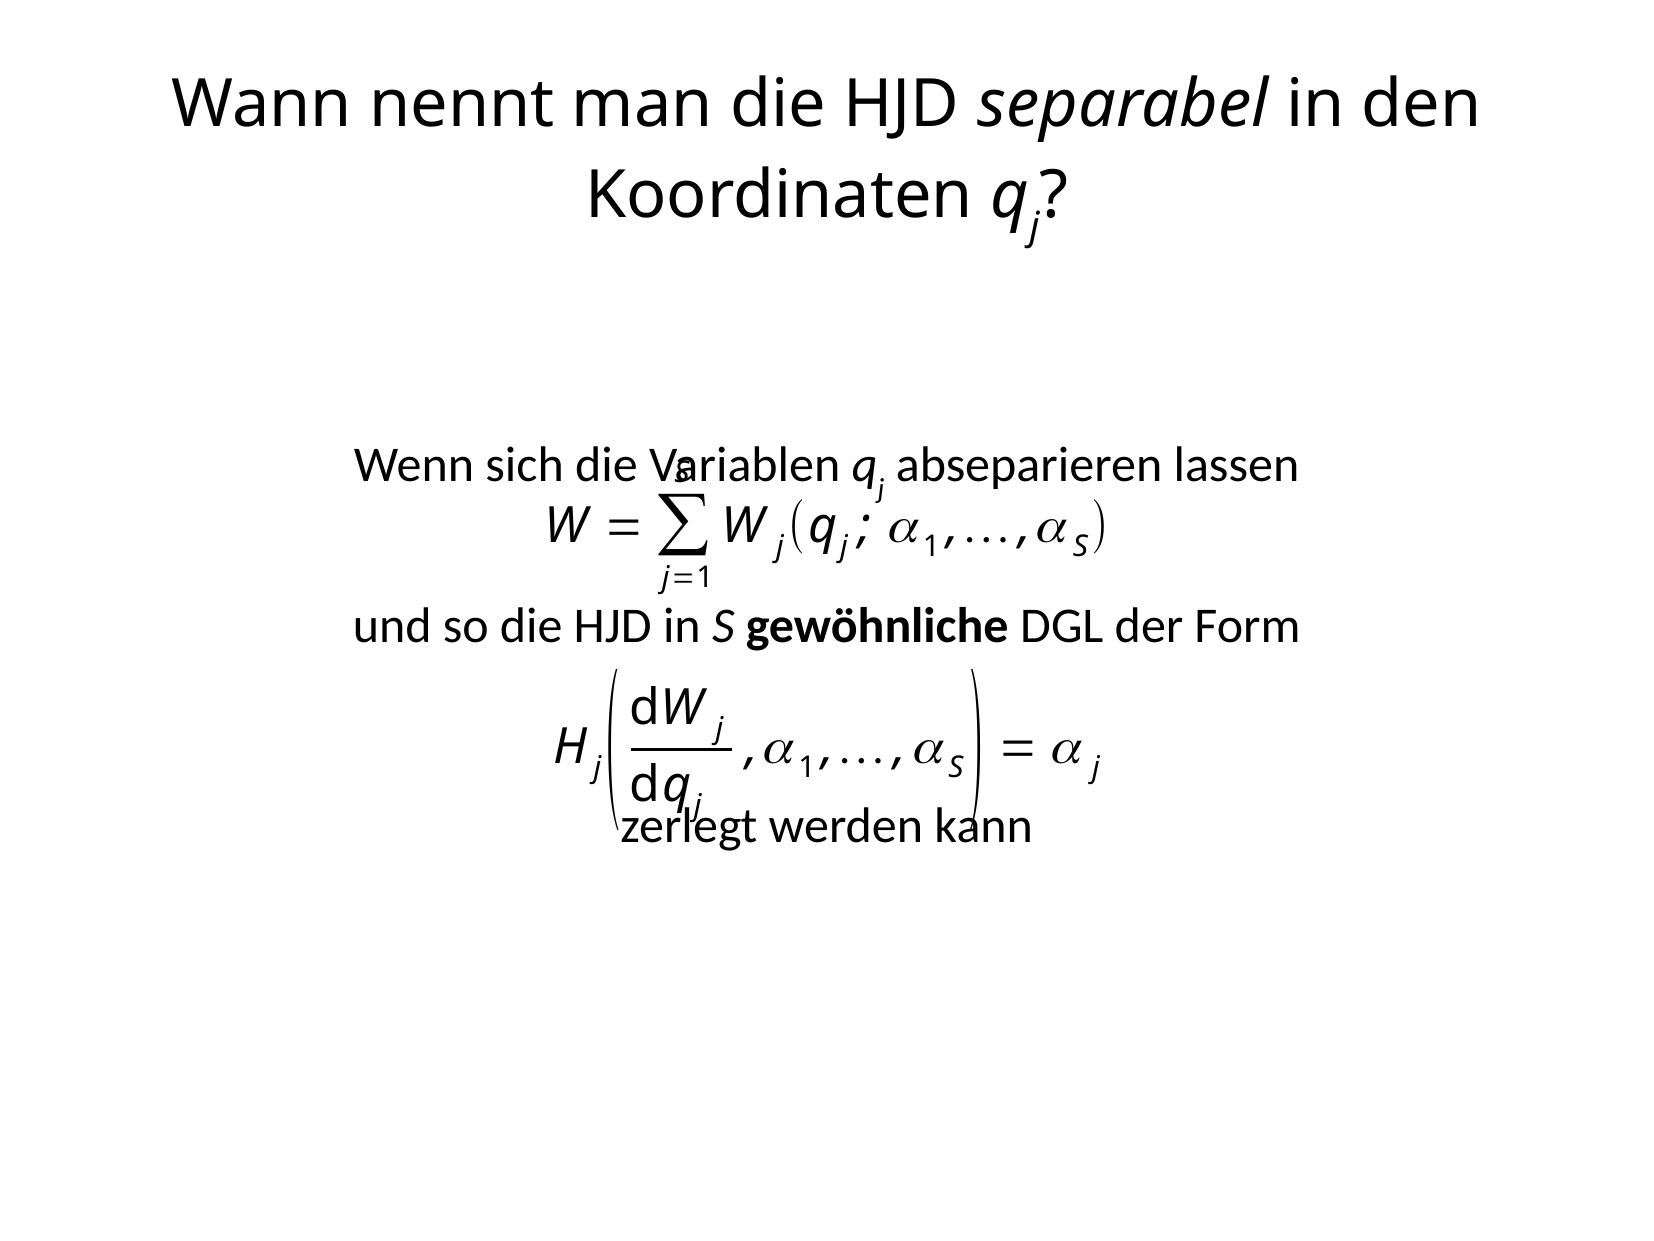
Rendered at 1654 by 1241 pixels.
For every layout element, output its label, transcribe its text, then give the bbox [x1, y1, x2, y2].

title Wann nennt man die HJD separabel in den Koordinaten qj? [82, 49, 1571, 257]
chart [546, 669, 1107, 830]
subtitle Wenn sich die Variablen qj abseparieren lassen und so die HJD in S gewöhnliche DGL der Form zerlegt werden kann [82, 290, 1571, 1010]
chart [538, 454, 1115, 597]
